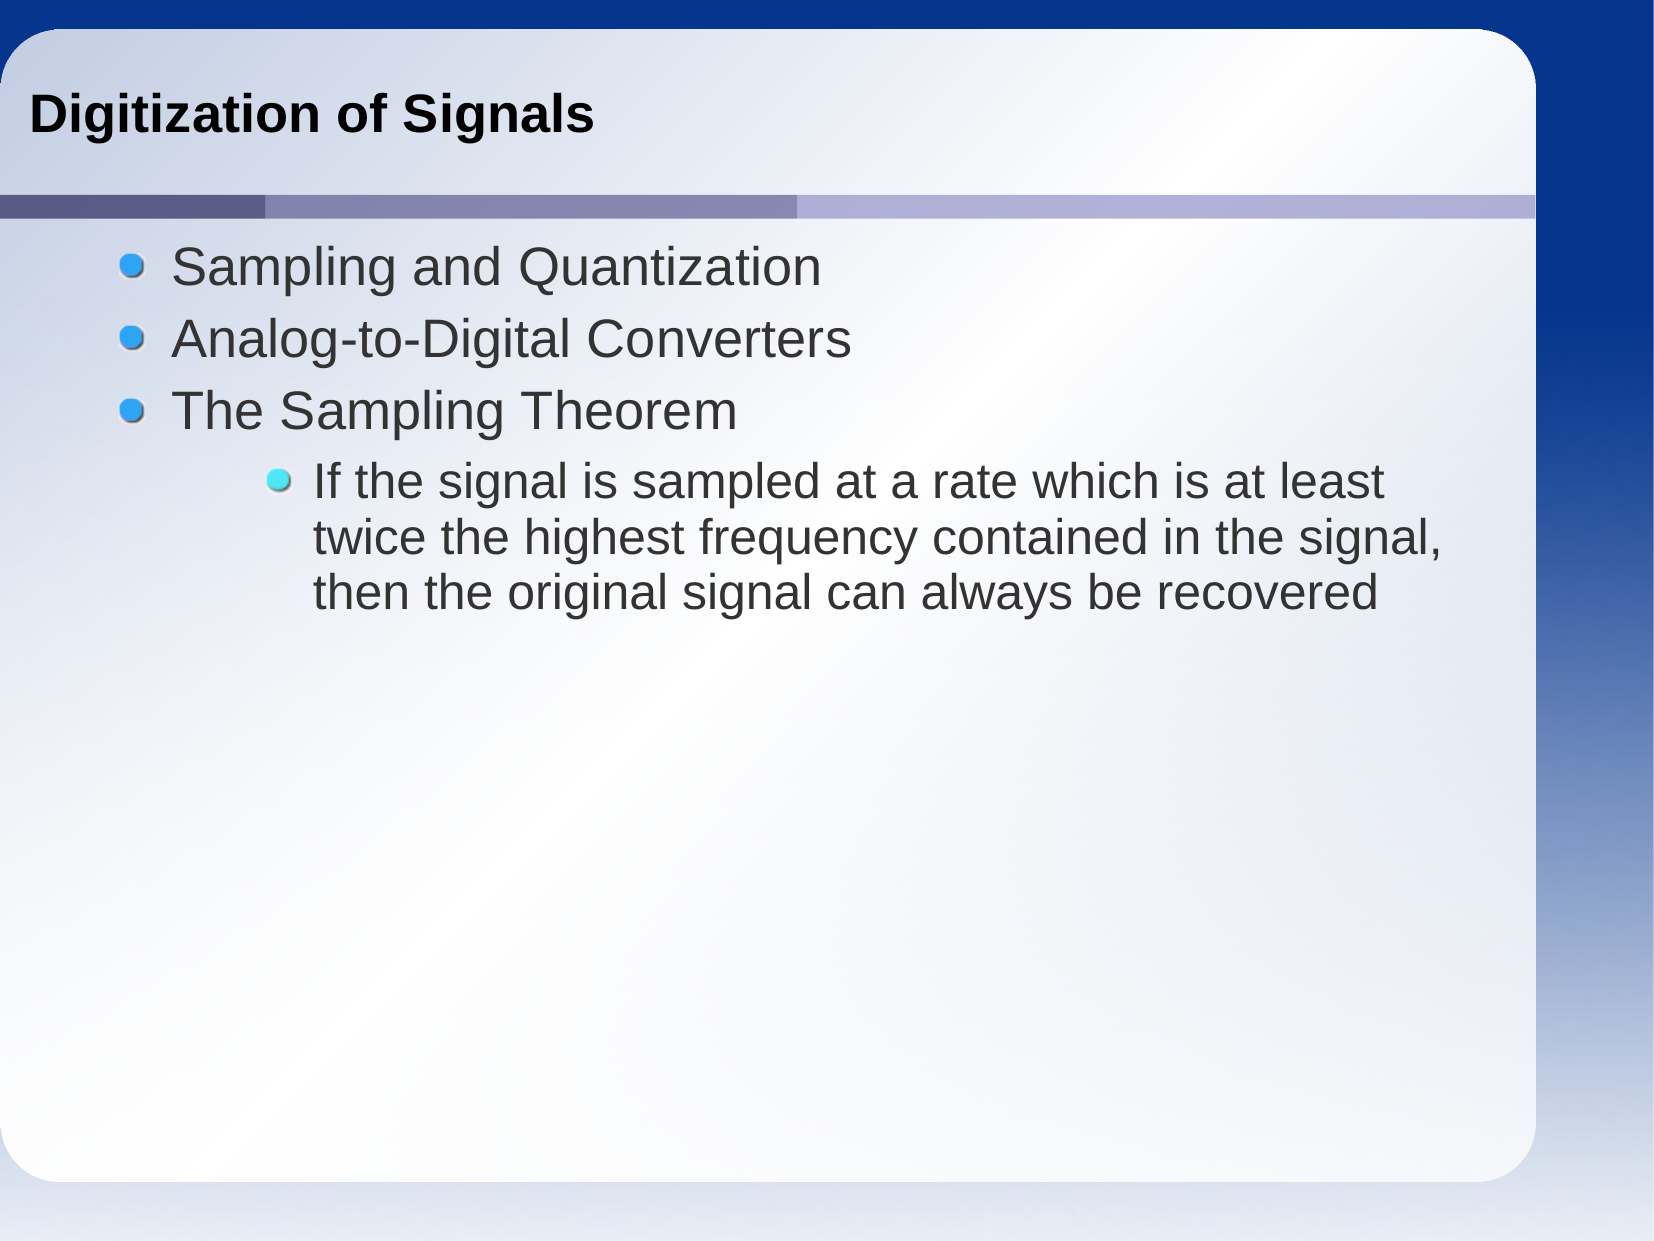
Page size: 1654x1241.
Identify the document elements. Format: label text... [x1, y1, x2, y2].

title Digitization of Signals [29, 49, 1506, 178]
picture [0, 0, 1654, 1241]
list Sampling and Quantization Analog-to-Digital Converters The Sampling Theorem If the signal is sampled at a rate which is at least twice the highest frequency contained in the signal, then the original signal can always be recovered [29, 236, 1506, 1152]
